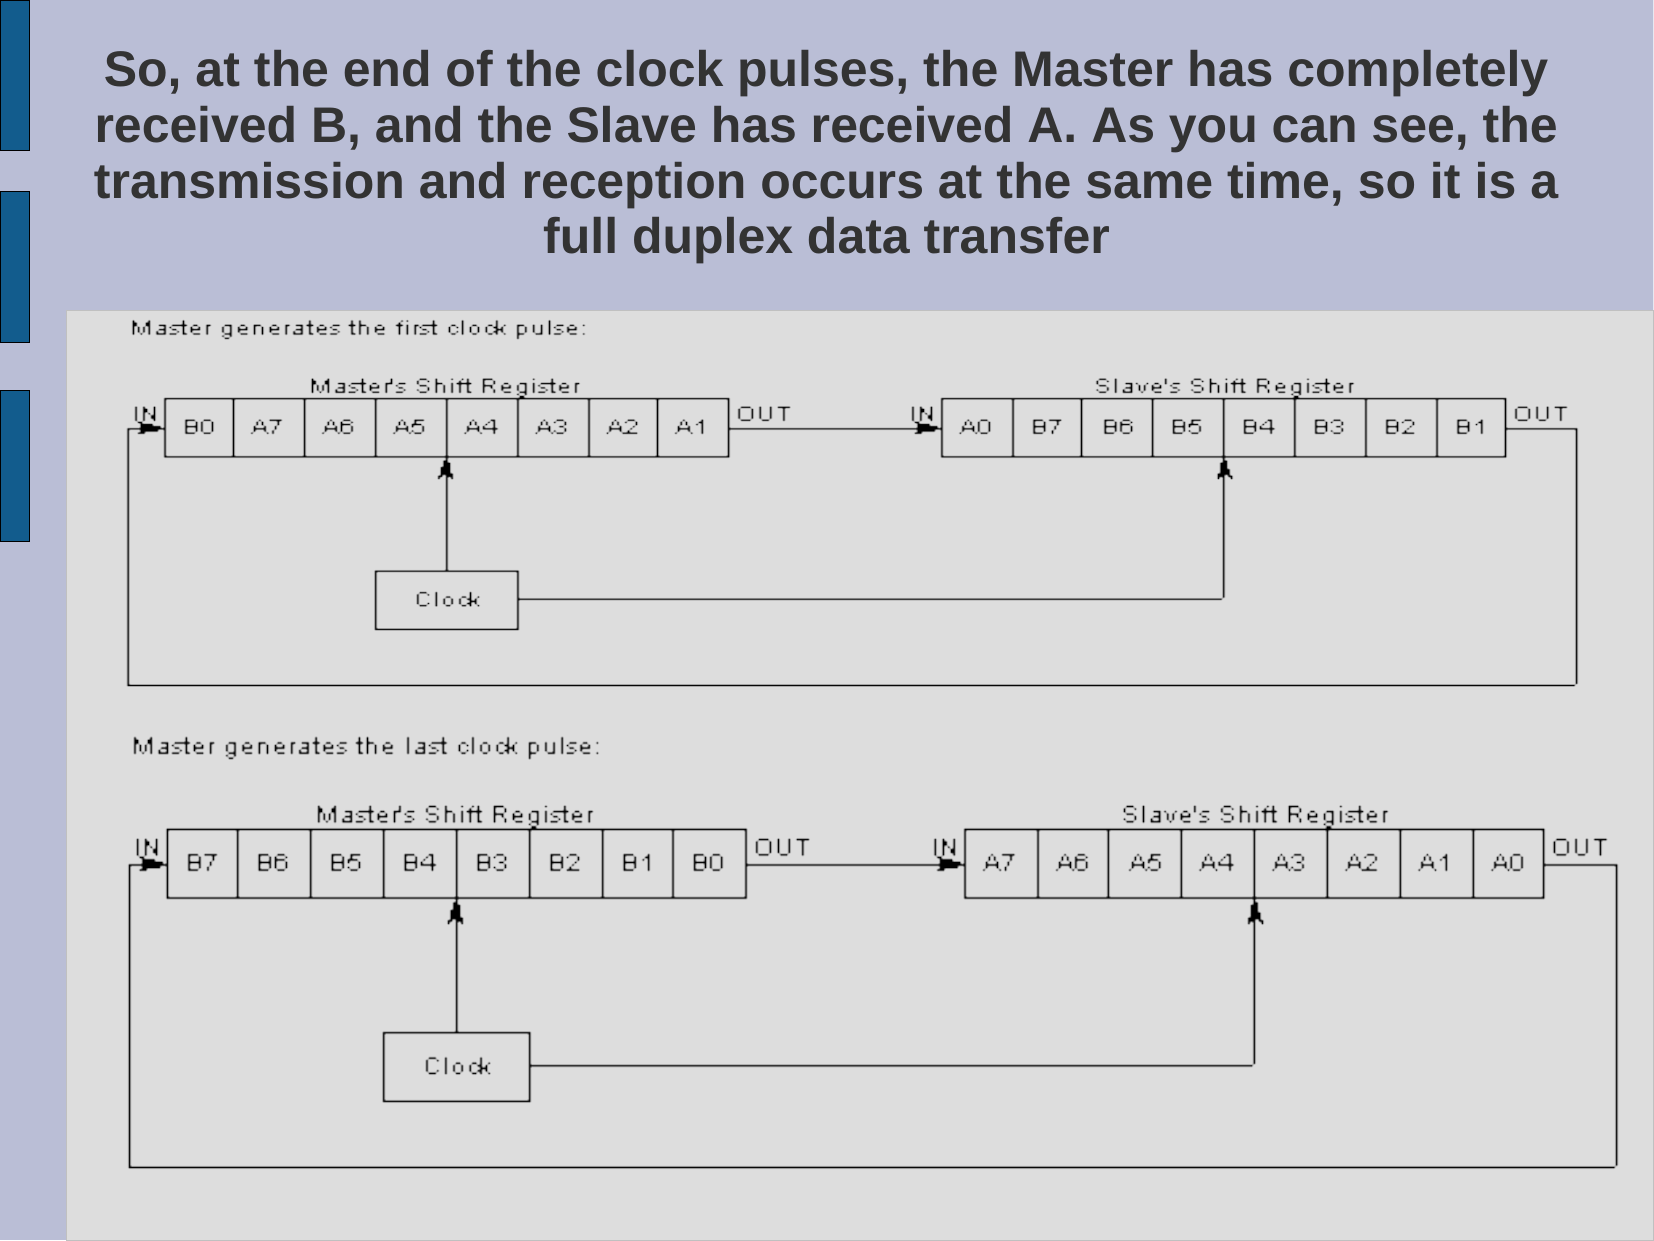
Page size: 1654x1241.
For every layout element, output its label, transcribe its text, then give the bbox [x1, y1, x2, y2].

picture [75, 299, 1654, 1201]
title So, at the end of the clock pulses, the Master has completely received B, and the Slave has received A. As you can see, the transmission and reception occurs at the same time, so it is a full duplex data transfer [82, 41, 1571, 265]
